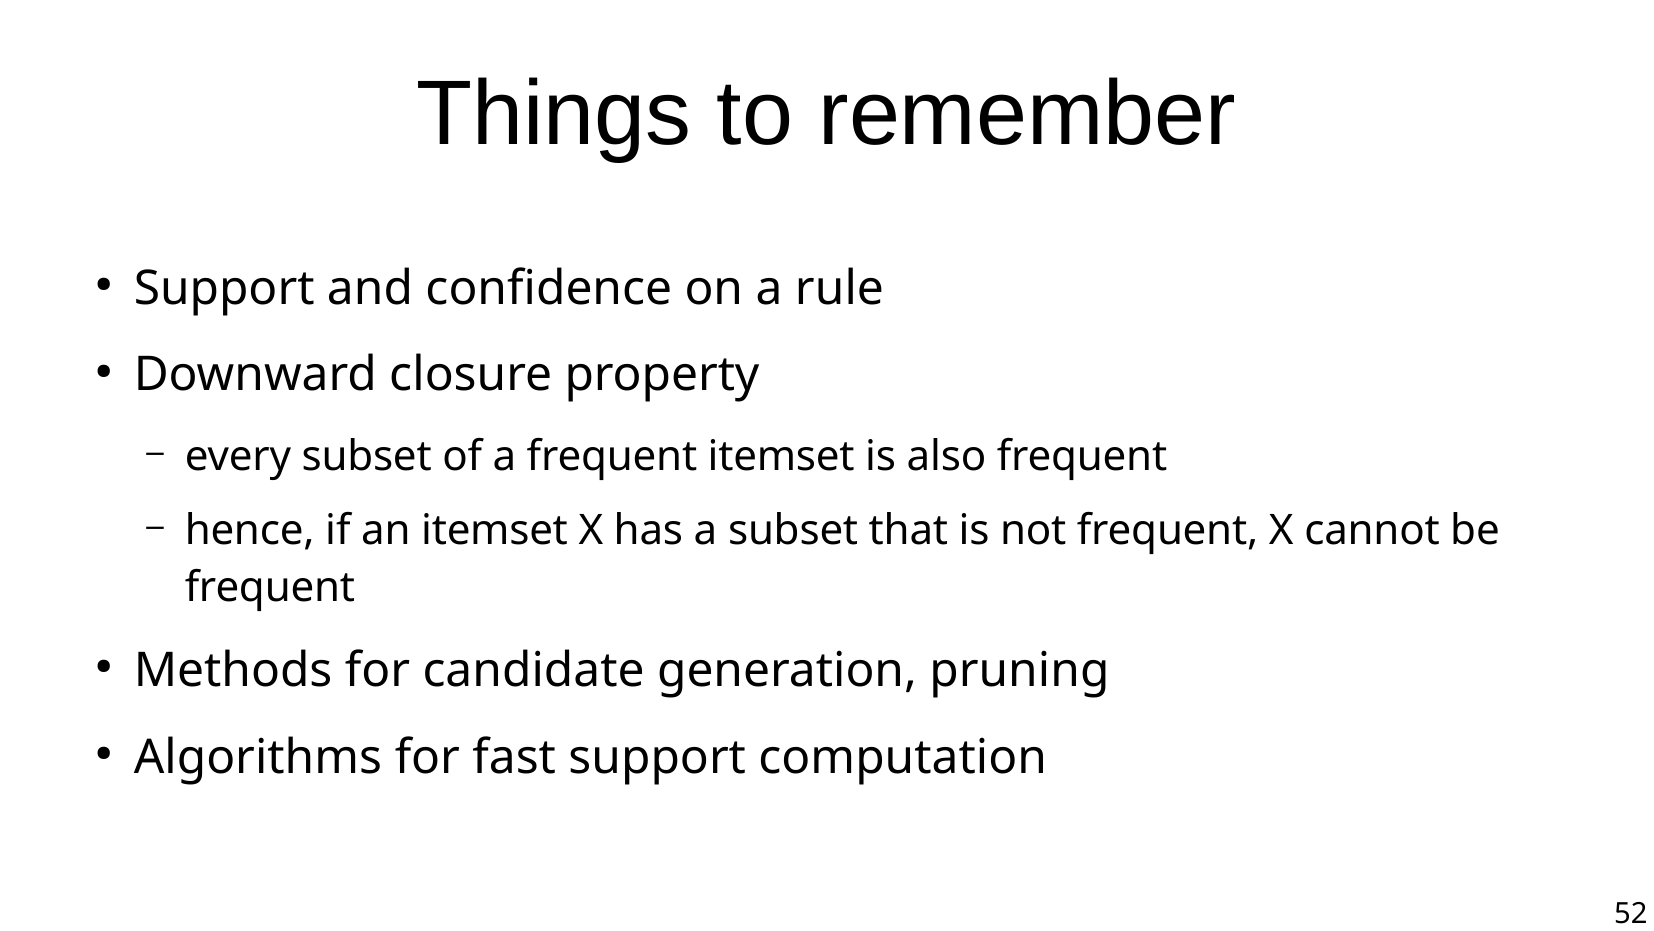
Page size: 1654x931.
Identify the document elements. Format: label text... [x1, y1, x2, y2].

title Things to remember [82, 1, 1571, 226]
list Support and confidence on a rule Downward closure property every subset of a frequent itemset is also frequent hence, if an itemset X has a subset that is not frequent, X cannot be frequent Methods for candidate generation, pruning Algorithms for fast support computation [82, 253, 1571, 793]
